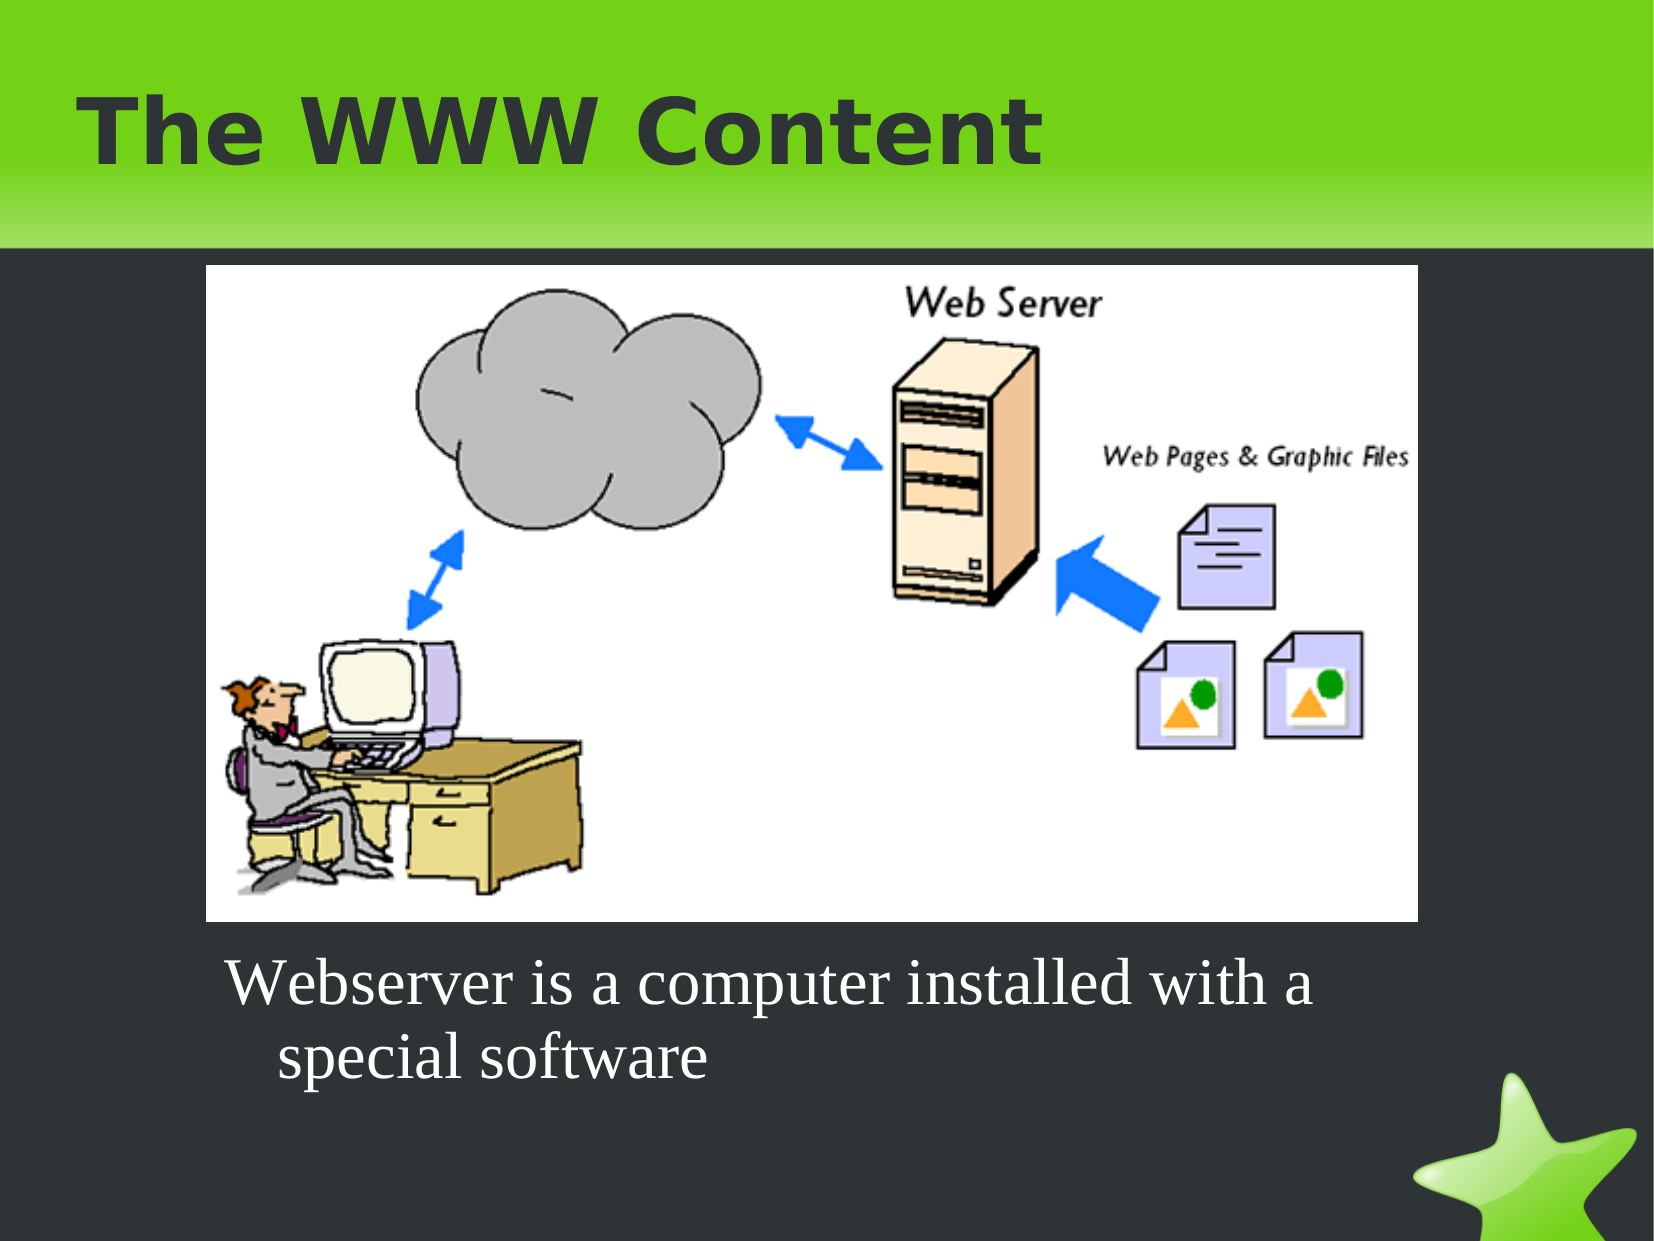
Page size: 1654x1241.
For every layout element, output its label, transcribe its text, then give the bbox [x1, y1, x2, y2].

list Webserver is a computer installed with a special software [206, 944, 1360, 1109]
title The WWW Content [76, 29, 1565, 237]
picture [0, 0, 1654, 1241]
